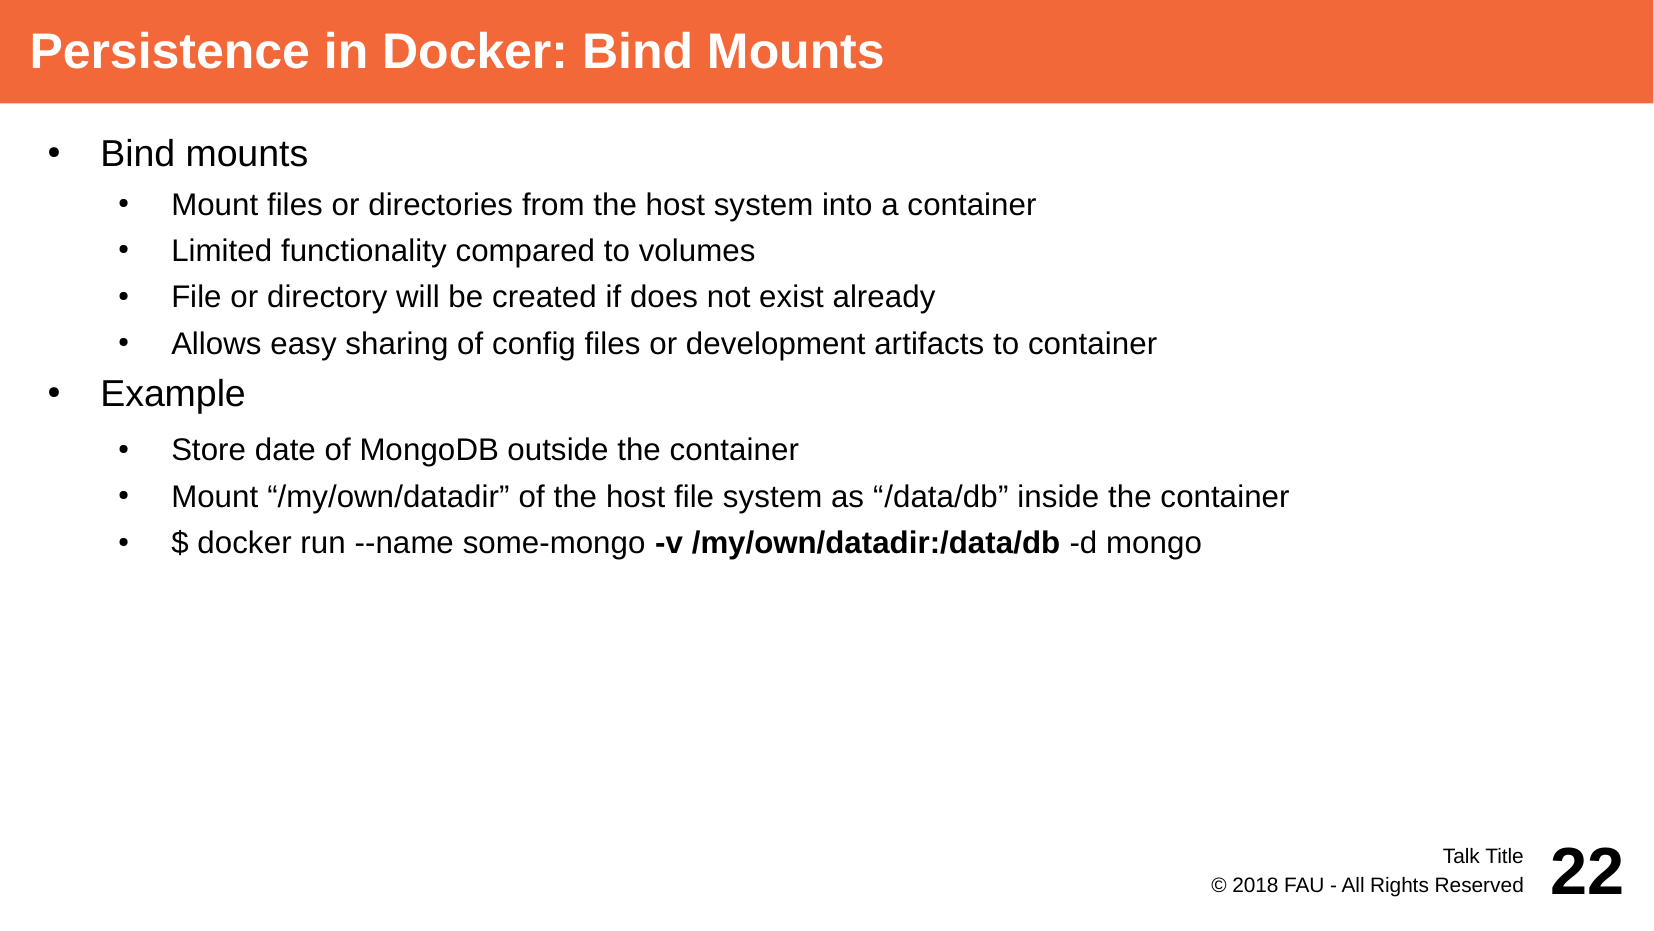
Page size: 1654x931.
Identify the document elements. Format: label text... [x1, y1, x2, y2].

title Persistence in Docker: Bind Mounts [0, 0, 1654, 104]
list Bind mounts Mount files or directories from the host system into a container Limited functionality compared to volumes File or directory will be created if does not exist already Allows easy sharing of config files or development artifacts to container Example Store date of MongoDB outside the container Mount “/my/own/datadir” of the host file system as “/data/db” inside the container $ docker run --name some-mongo -v /my/own/datadir:/data/db -d mongo [29, 132, 1625, 813]
